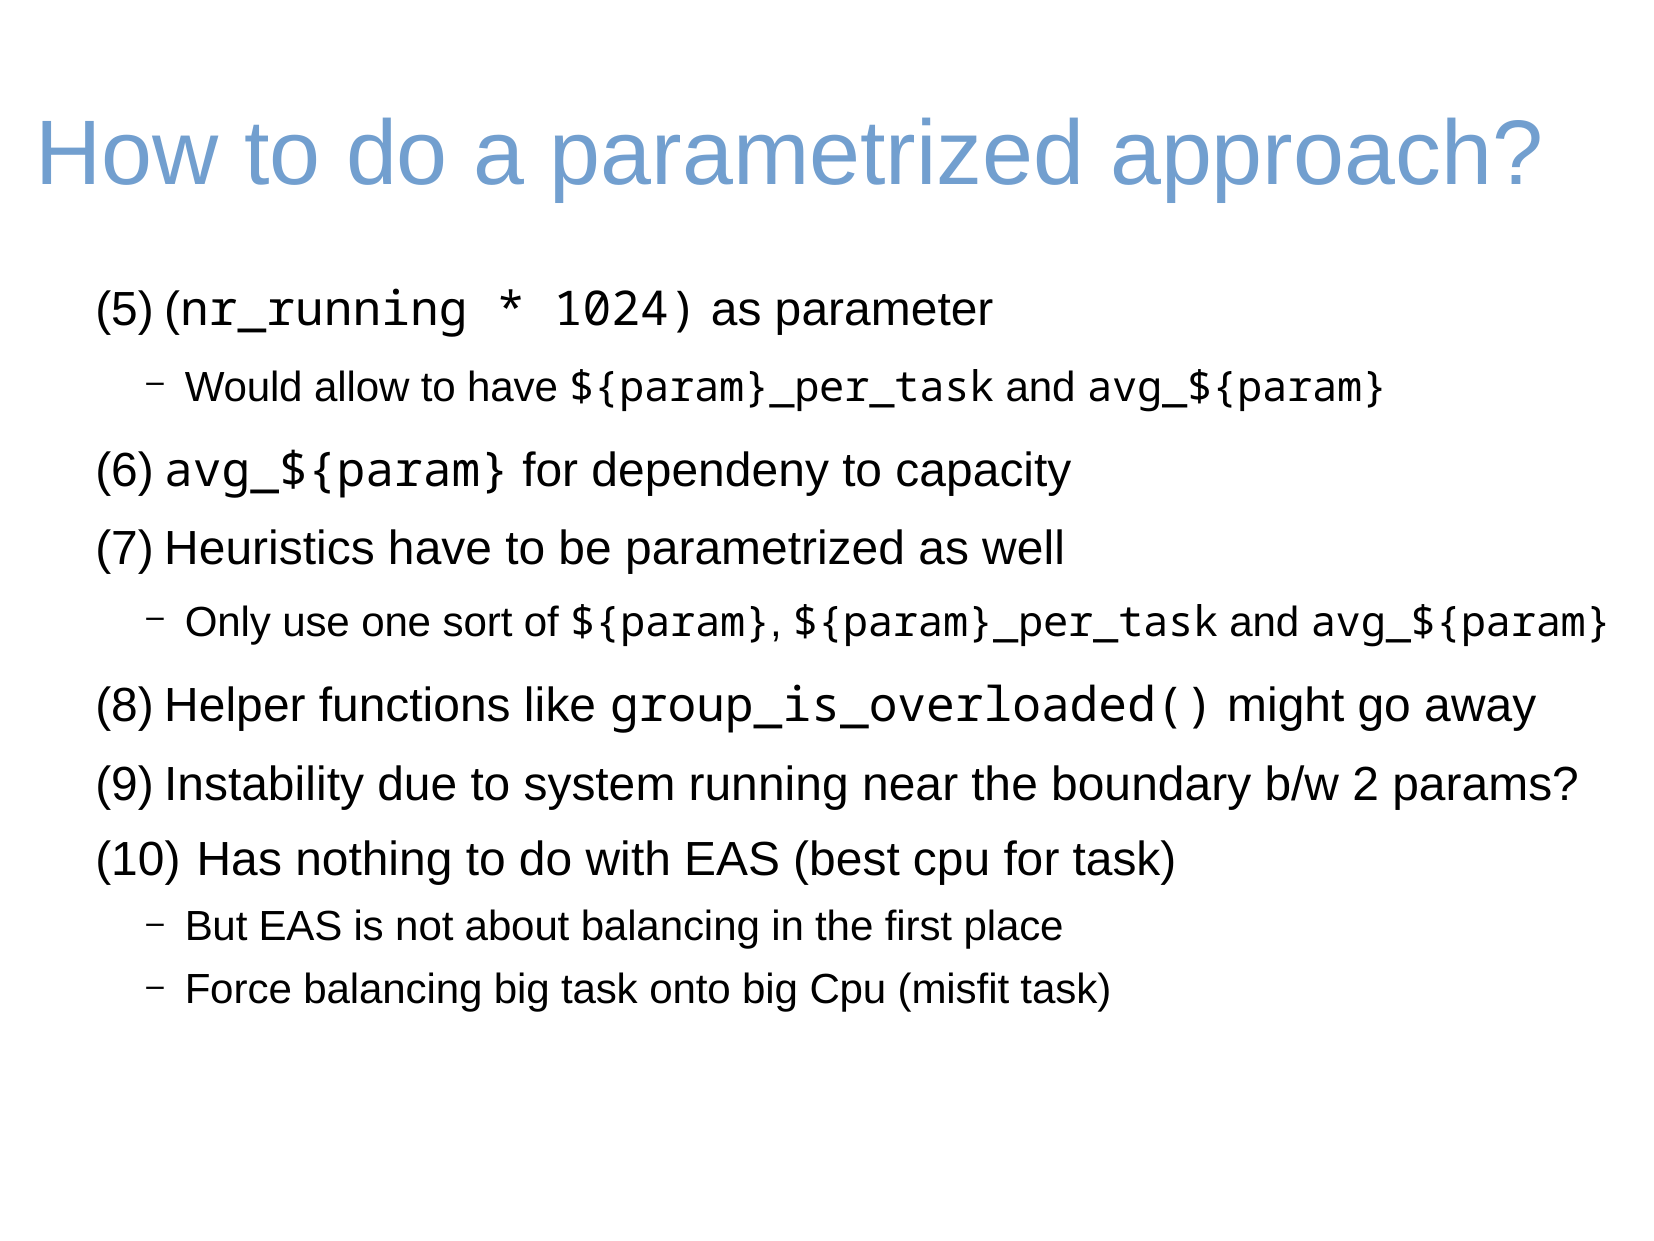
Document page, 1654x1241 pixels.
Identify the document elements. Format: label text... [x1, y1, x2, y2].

title How to do a parametrized approach? [35, 49, 1630, 257]
list (nr_running * 1024) as parameter Would allow to have ${param}_per_task and avg_${param} avg_${param} for dependeny to capacity Heuristics have to be parametrized as well Only use one sort of ${param}, ${param}_per_task and avg_${param} Helper functions like group_is_overloaded() might go away Instability due to system running near the boundary b/w 2 params? Has nothing to do with EAS (best cpu for task) But EAS is not about balancing in the first place Force balancing big task onto big Cpu (misfit task) [82, 274, 1638, 1026]
